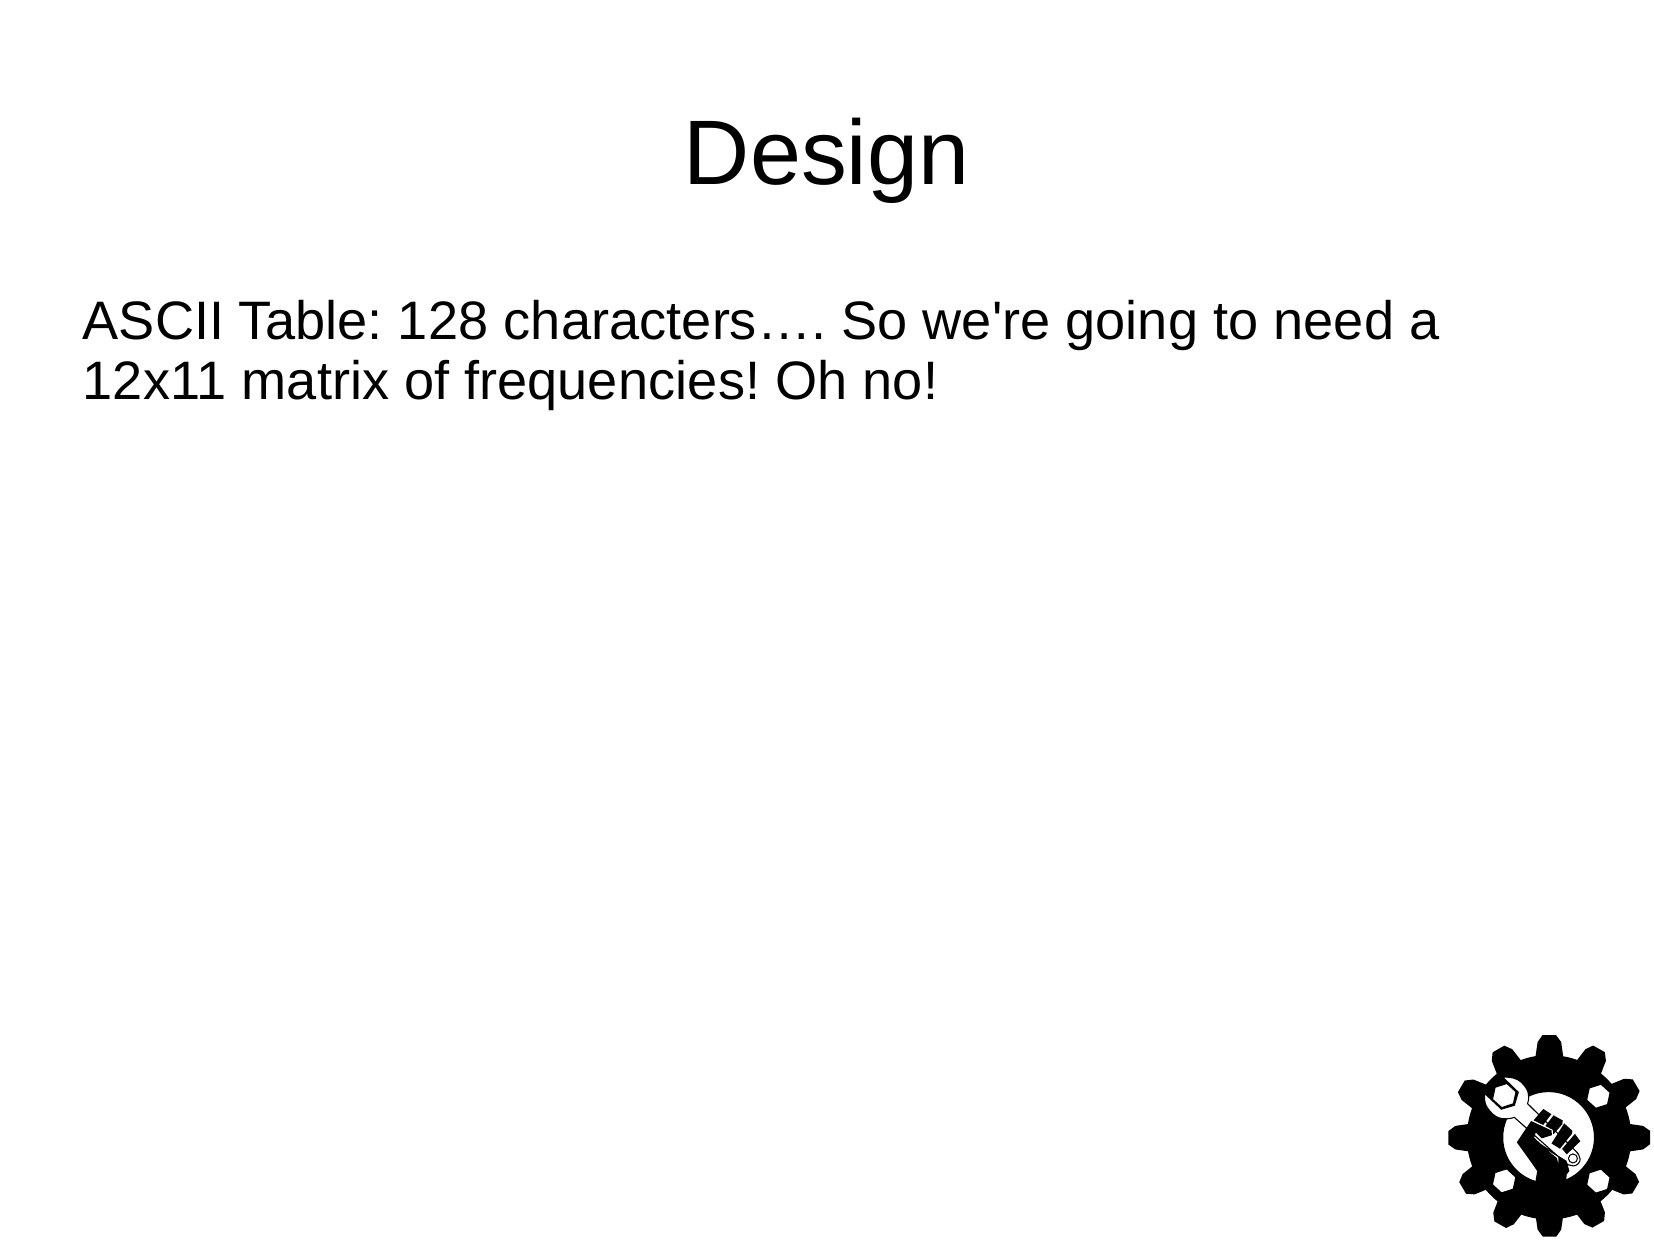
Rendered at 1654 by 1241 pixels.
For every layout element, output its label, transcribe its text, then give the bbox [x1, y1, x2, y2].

list ASCII Table: 128 characters…. So we're going to need a 12x11 matrix of frequencies! Oh no! [82, 290, 1571, 1010]
title Design [82, 49, 1571, 257]
picture [1444, 1031, 1654, 1241]
